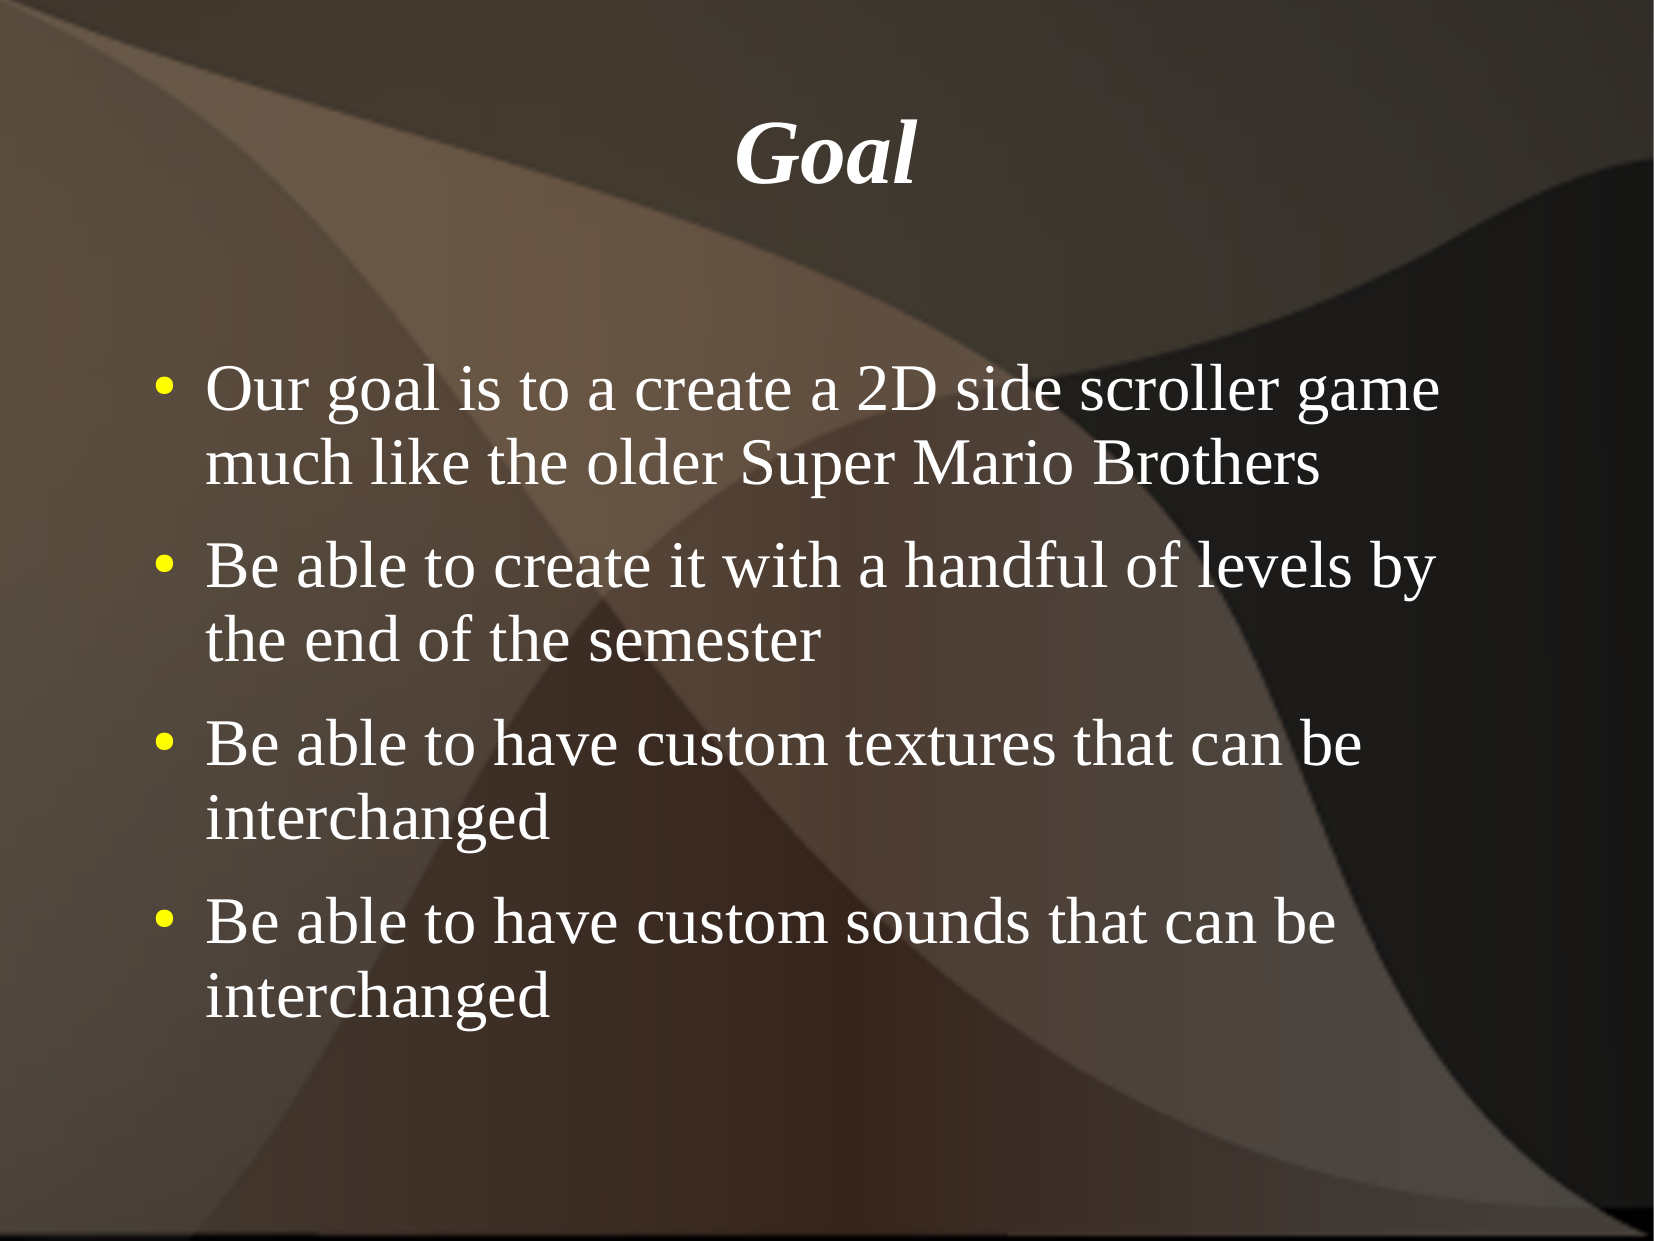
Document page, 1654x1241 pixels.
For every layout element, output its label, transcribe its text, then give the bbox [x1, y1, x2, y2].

list Our goal is to a create a 2D side scroller game much like the older Super Mario Brothers Be able to create it with a handful of levels by the end of the semester Be able to have custom textures that can be interchanged Be able to have custom sounds that can be interchanged [134, 350, 1516, 1133]
title Goal [82, 49, 1571, 257]
picture [0, 0, 1654, 1241]
